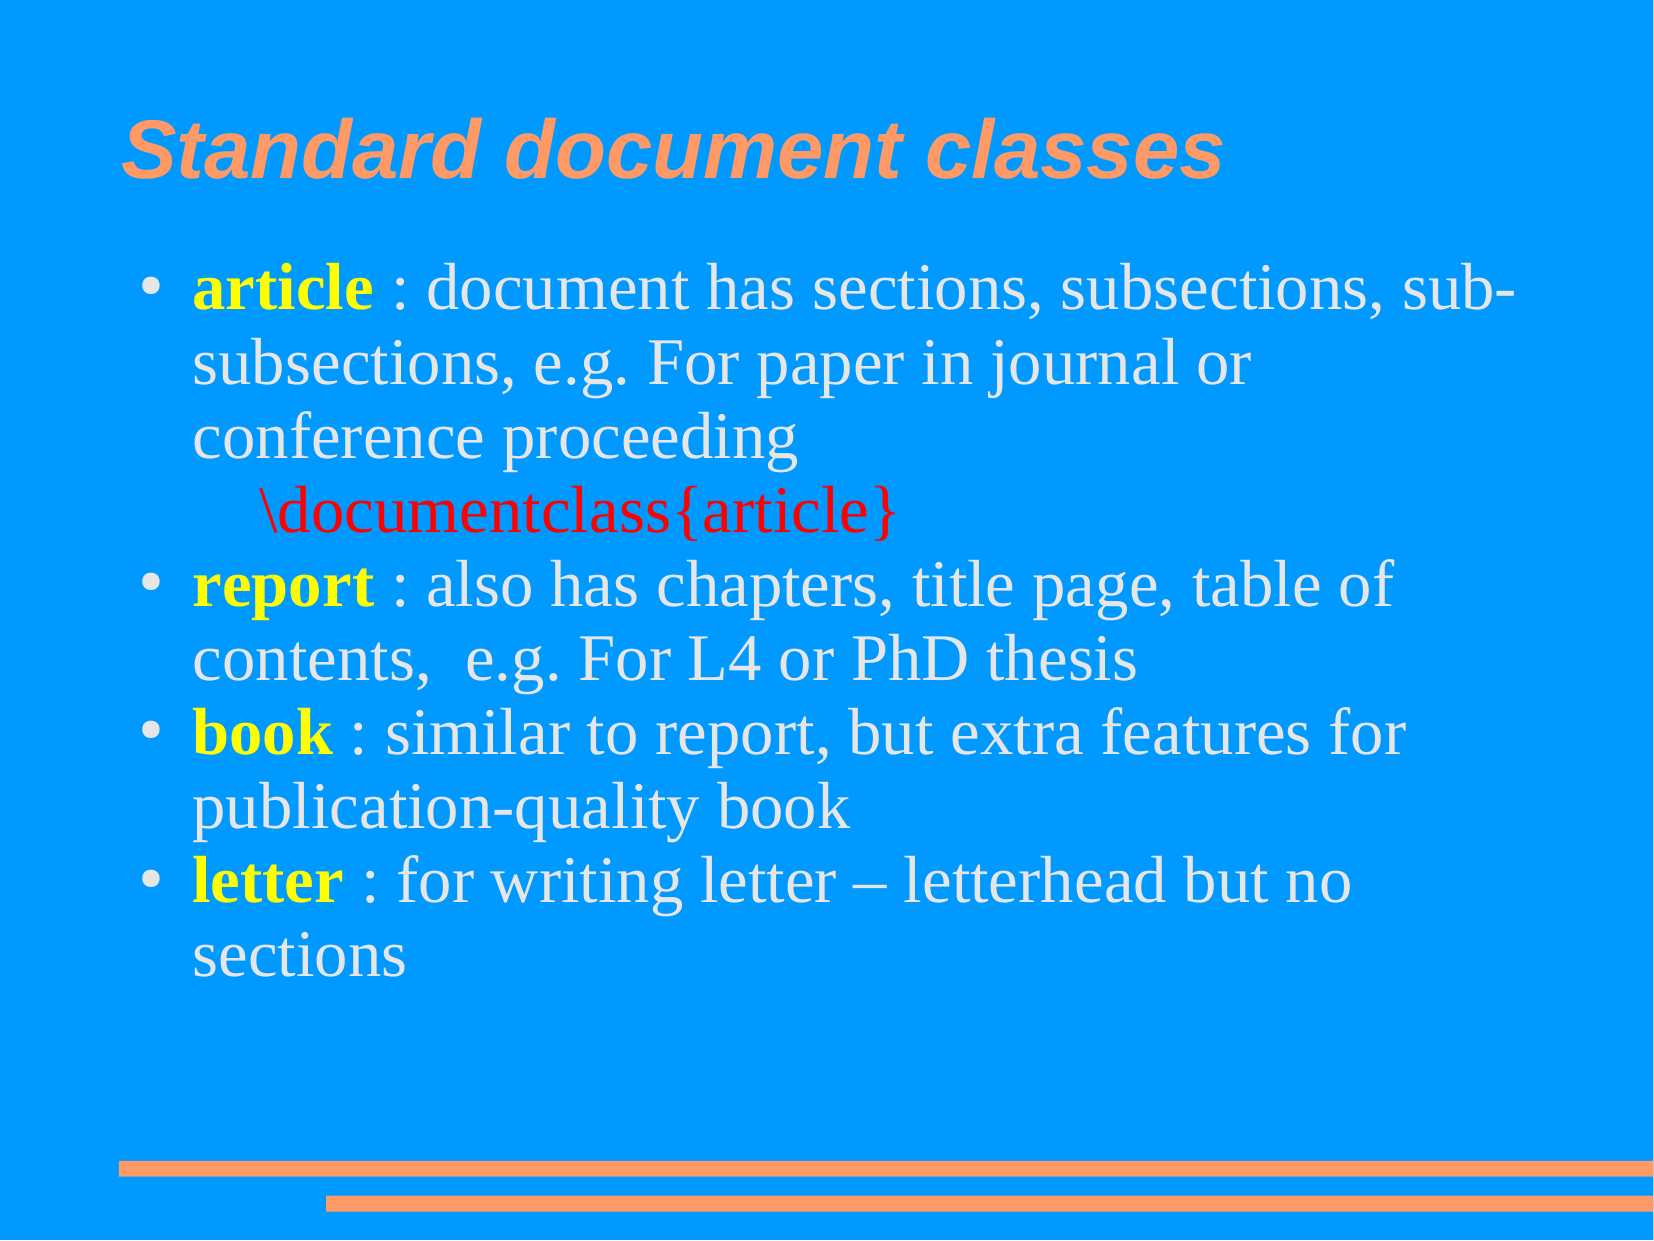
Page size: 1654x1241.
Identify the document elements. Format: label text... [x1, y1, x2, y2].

list article : document has sections, subsections, sub-subsections, e.g. For paper in journal or conference proceeding \documentclass{article} report : also has chapters, title page, table of contents, e.g. For L4 or PhD thesis book : similar to report, but extra features for publication-quality book letter : for writing letter – letterhead but no sections [121, 250, 1561, 1085]
title Standard document classes [121, 46, 1534, 250]
